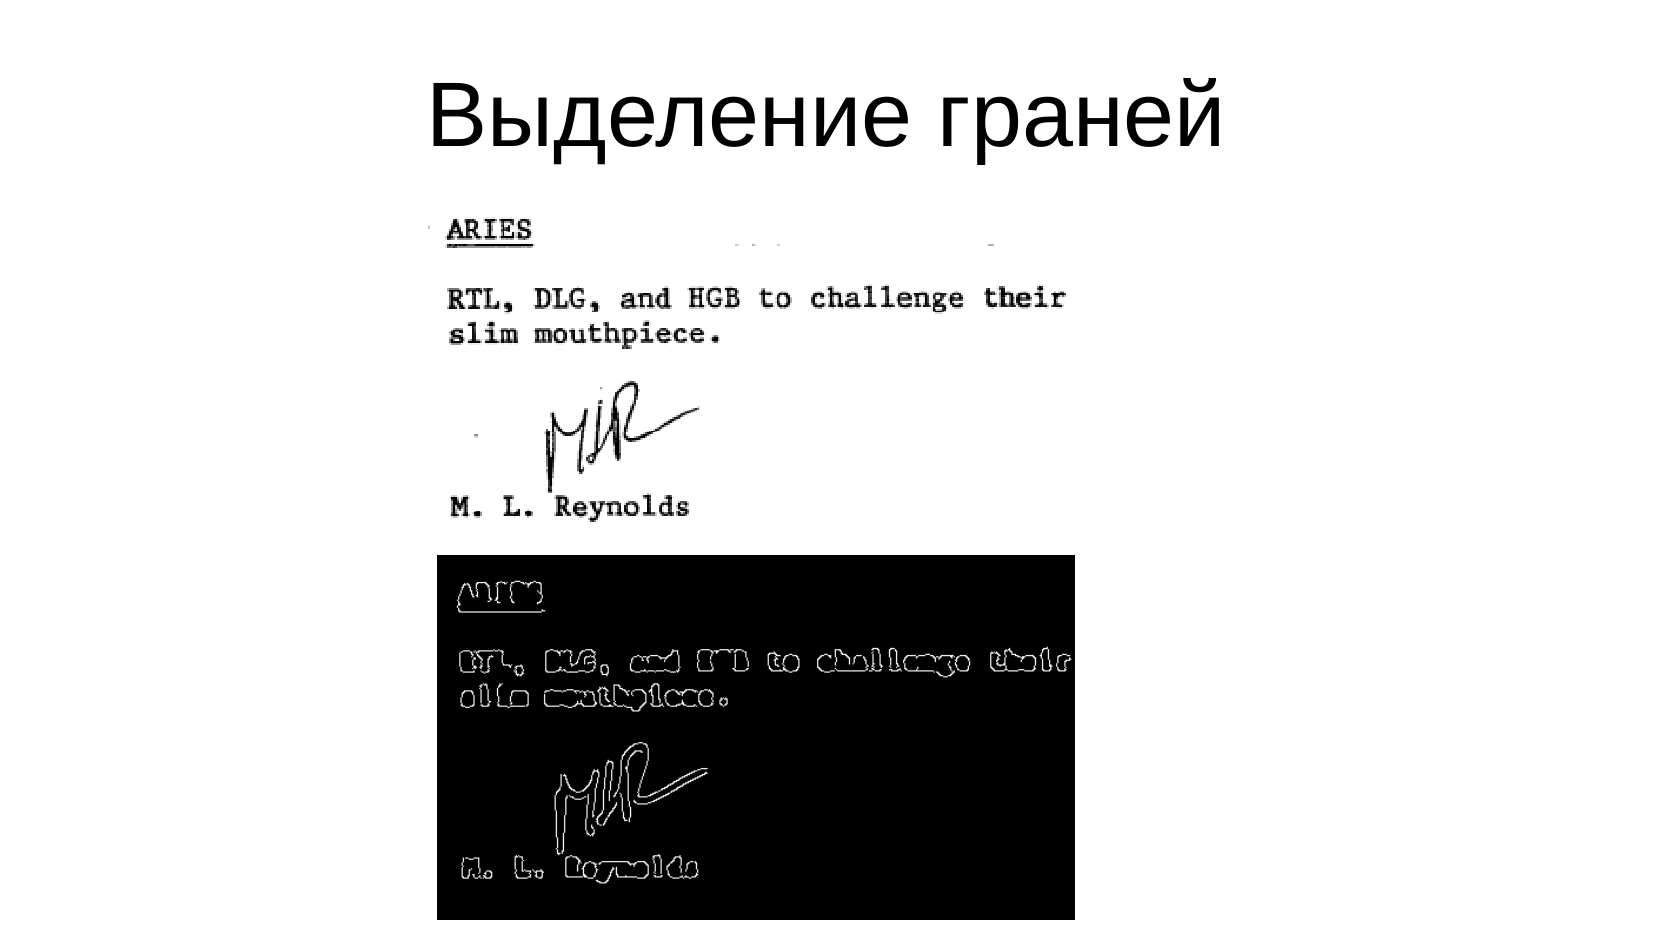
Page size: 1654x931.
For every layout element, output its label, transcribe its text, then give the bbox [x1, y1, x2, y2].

picture [425, 192, 1073, 532]
title Выделение граней [82, 37, 1571, 193]
picture [437, 555, 1075, 920]
